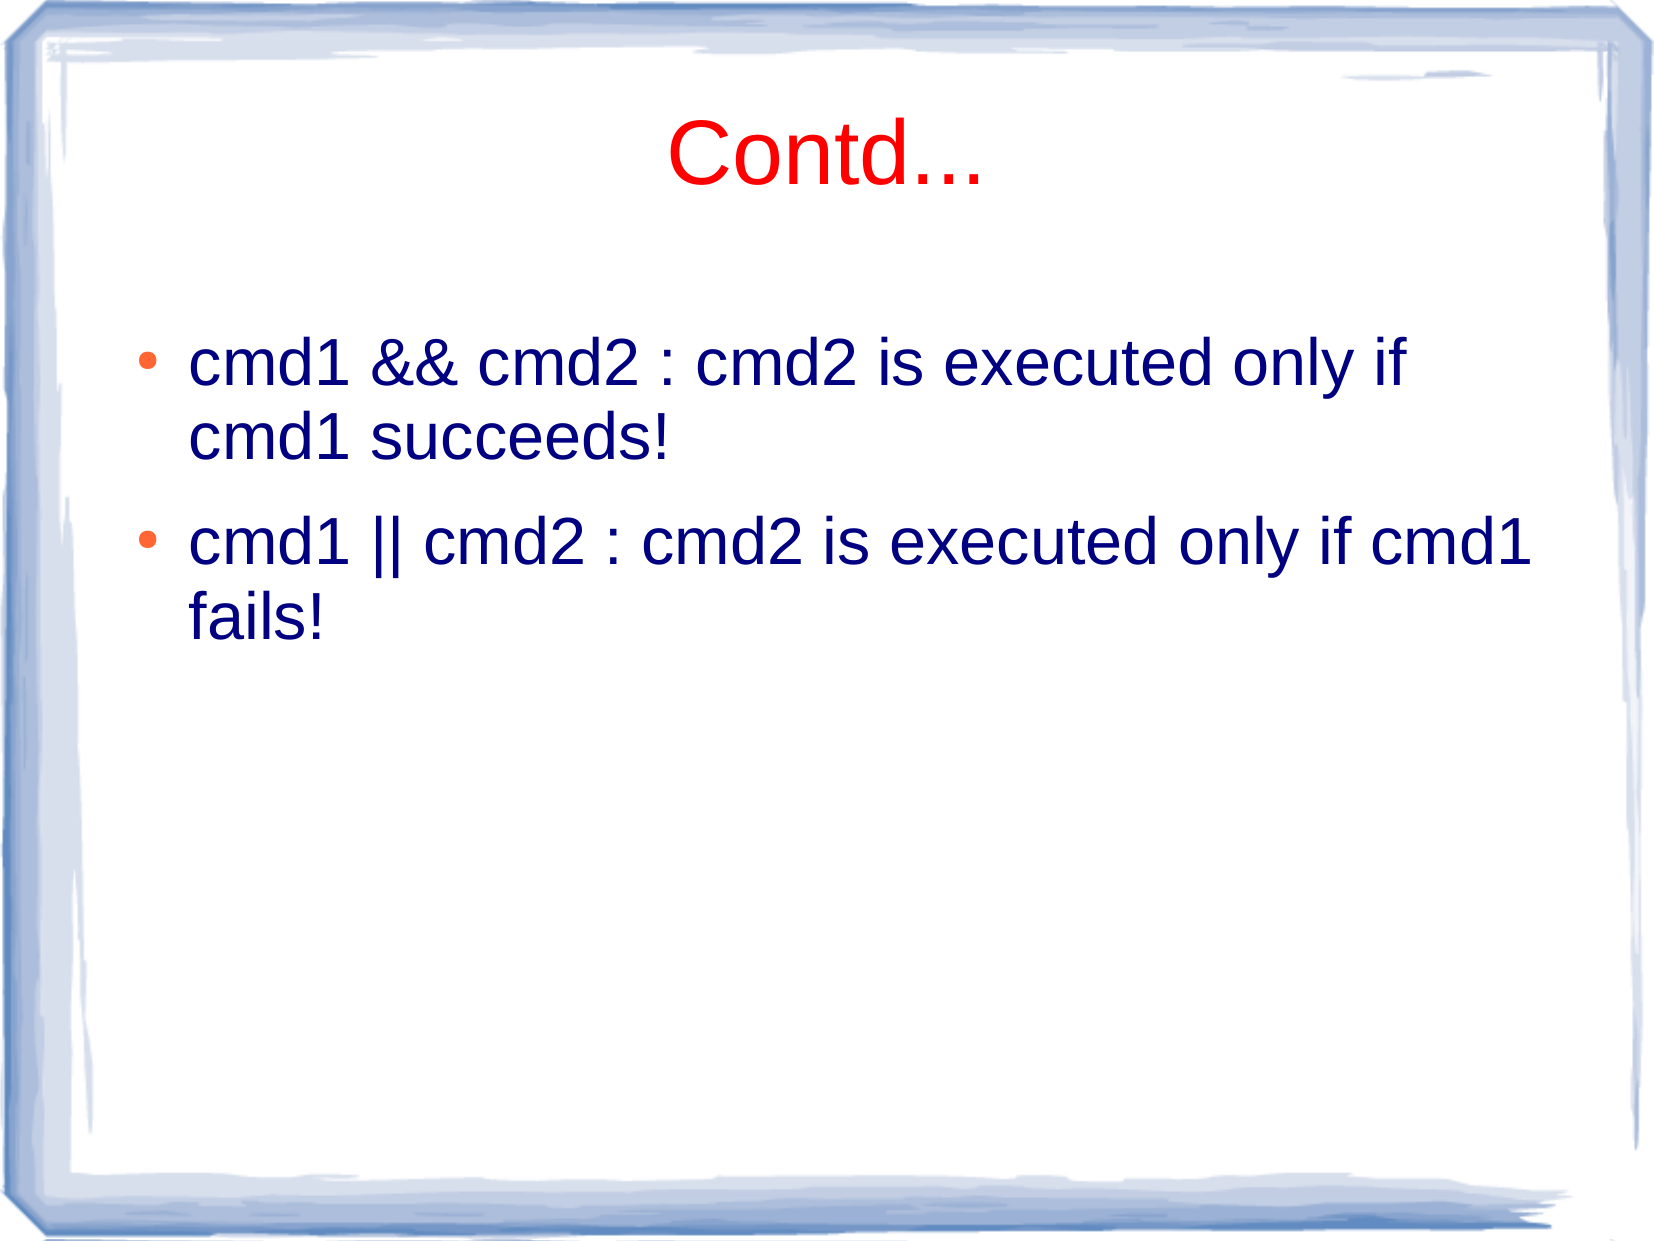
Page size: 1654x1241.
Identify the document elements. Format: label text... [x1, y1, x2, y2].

list cmd1 && cmd2 : cmd2 is executed only if cmd1 succeeds! cmd1 || cmd2 : cmd2 is executed only if cmd1 fails! [118, 324, 1571, 990]
title Contd... [82, 56, 1571, 250]
picture [0, 0, 1654, 1241]
